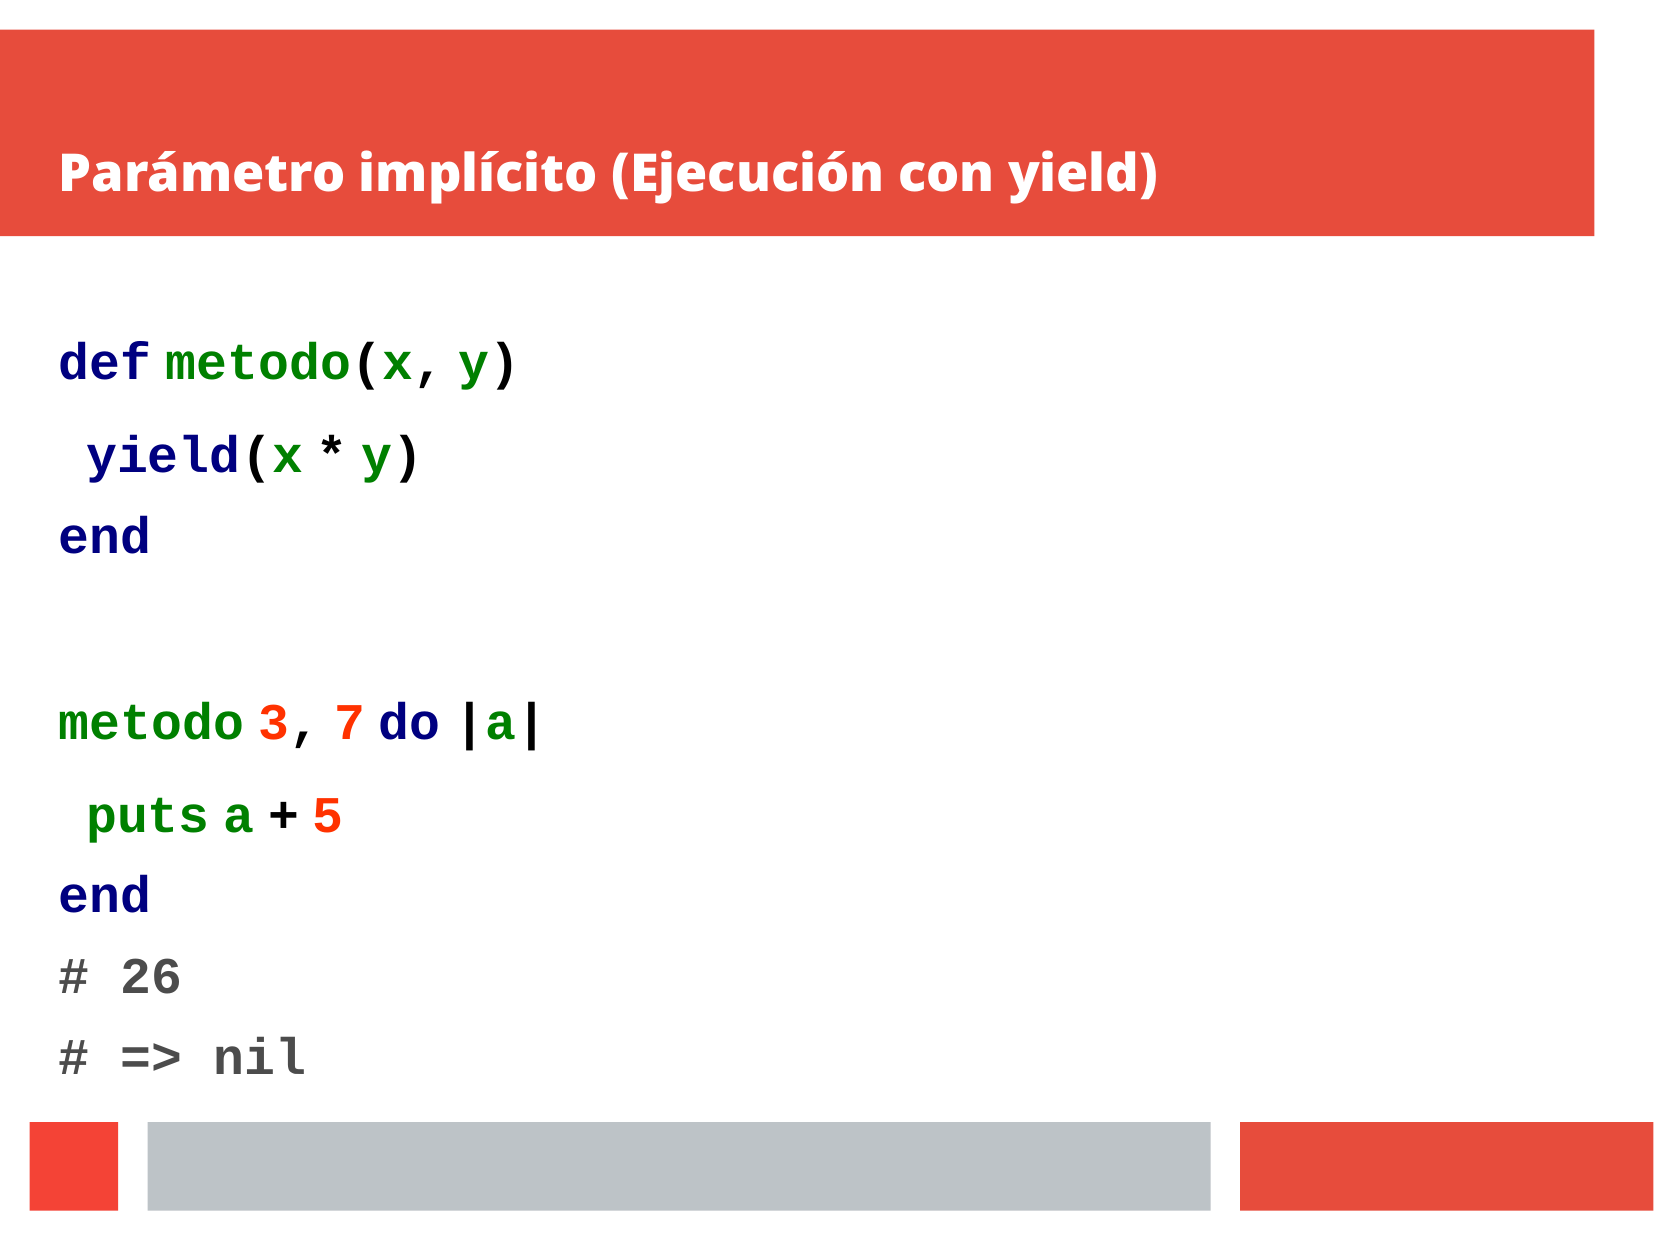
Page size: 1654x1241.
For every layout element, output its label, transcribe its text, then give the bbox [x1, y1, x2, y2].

title Parámetro implícito (Ejecución con yield) [59, 59, 1595, 207]
list def metodo(x, y) yield(x * y) end metodo 3, 7 do |a| puts a + 5 end # 26 # => nil [59, 324, 1565, 1093]
